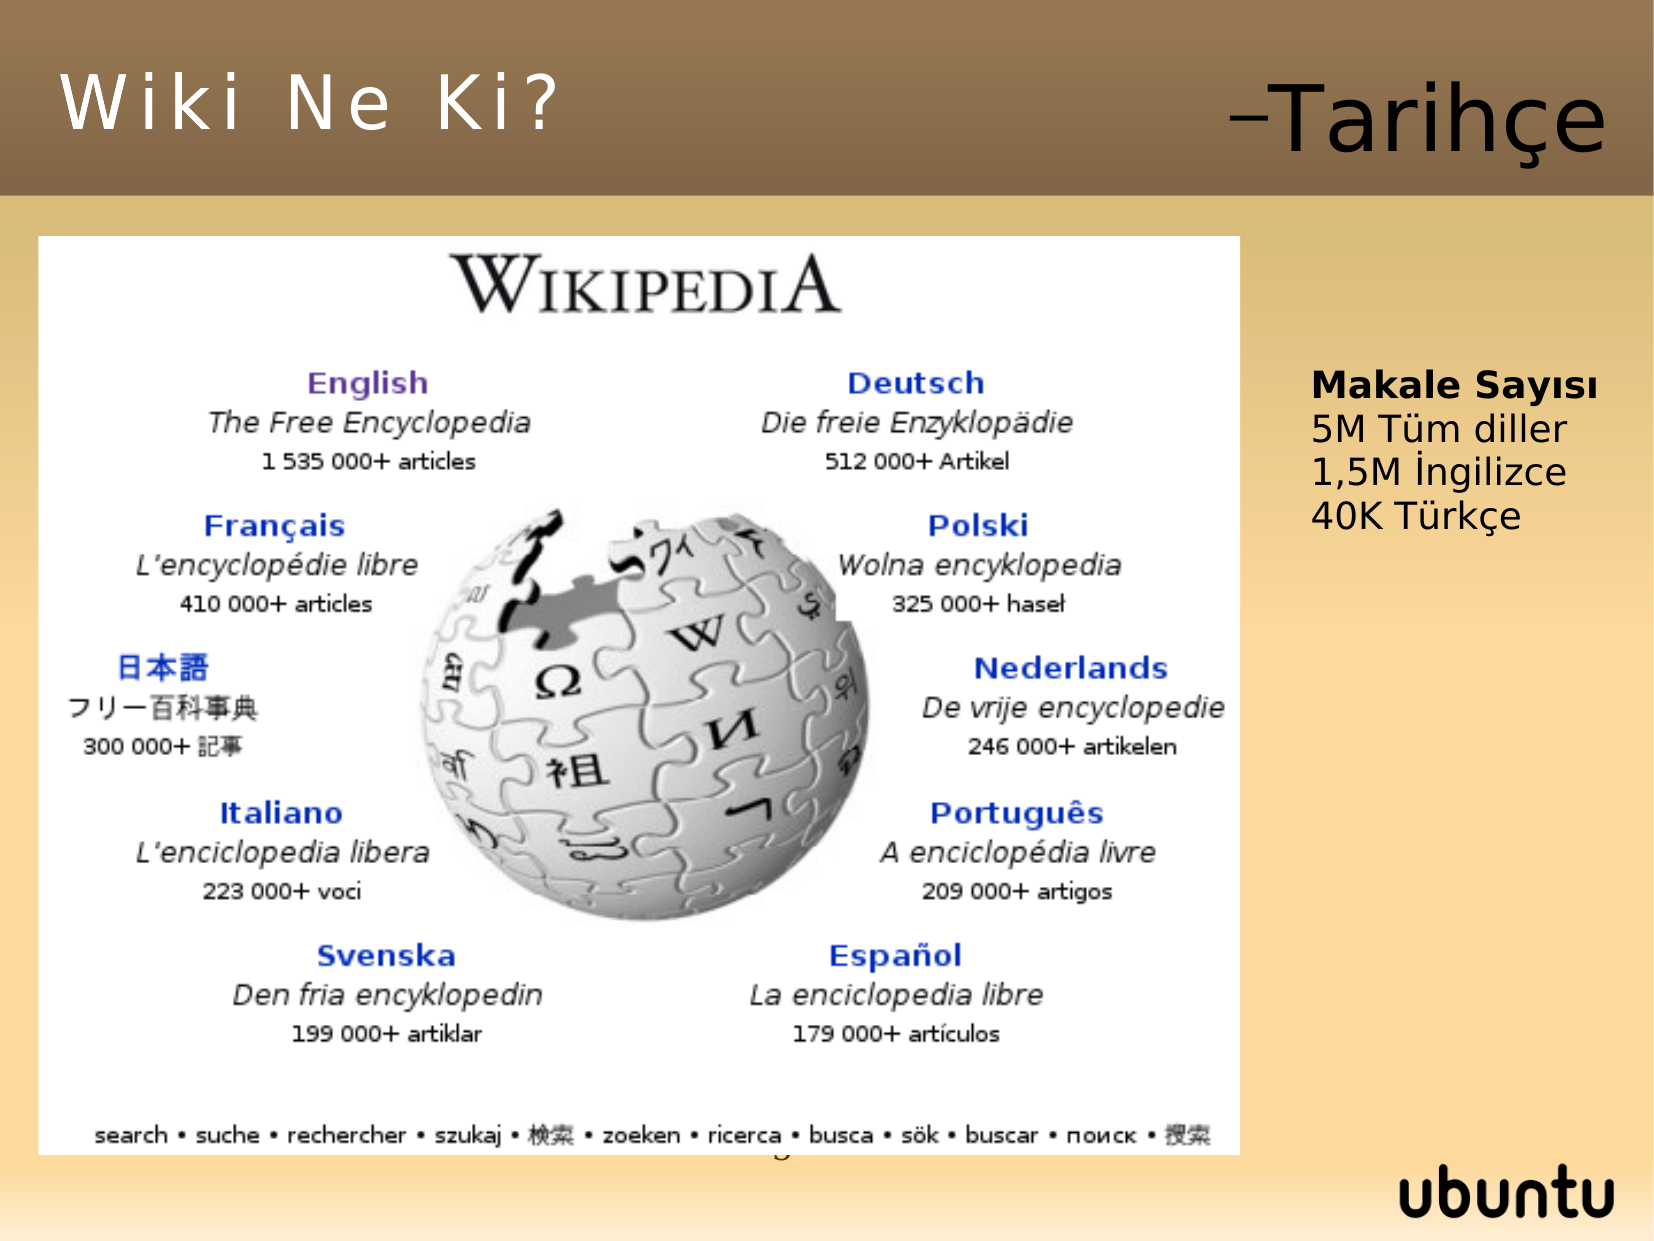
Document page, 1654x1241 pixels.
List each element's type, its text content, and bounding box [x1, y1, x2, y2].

text_box Tarihçe [1092, 59, 1625, 181]
picture [0, 0, 1654, 1241]
title Wiki Ne Ki? [59, 29, 1595, 178]
text_box Makale Sayısı 5M Tüm diller 1,5M İngilizce 40K Türkçe [1295, 356, 1614, 546]
